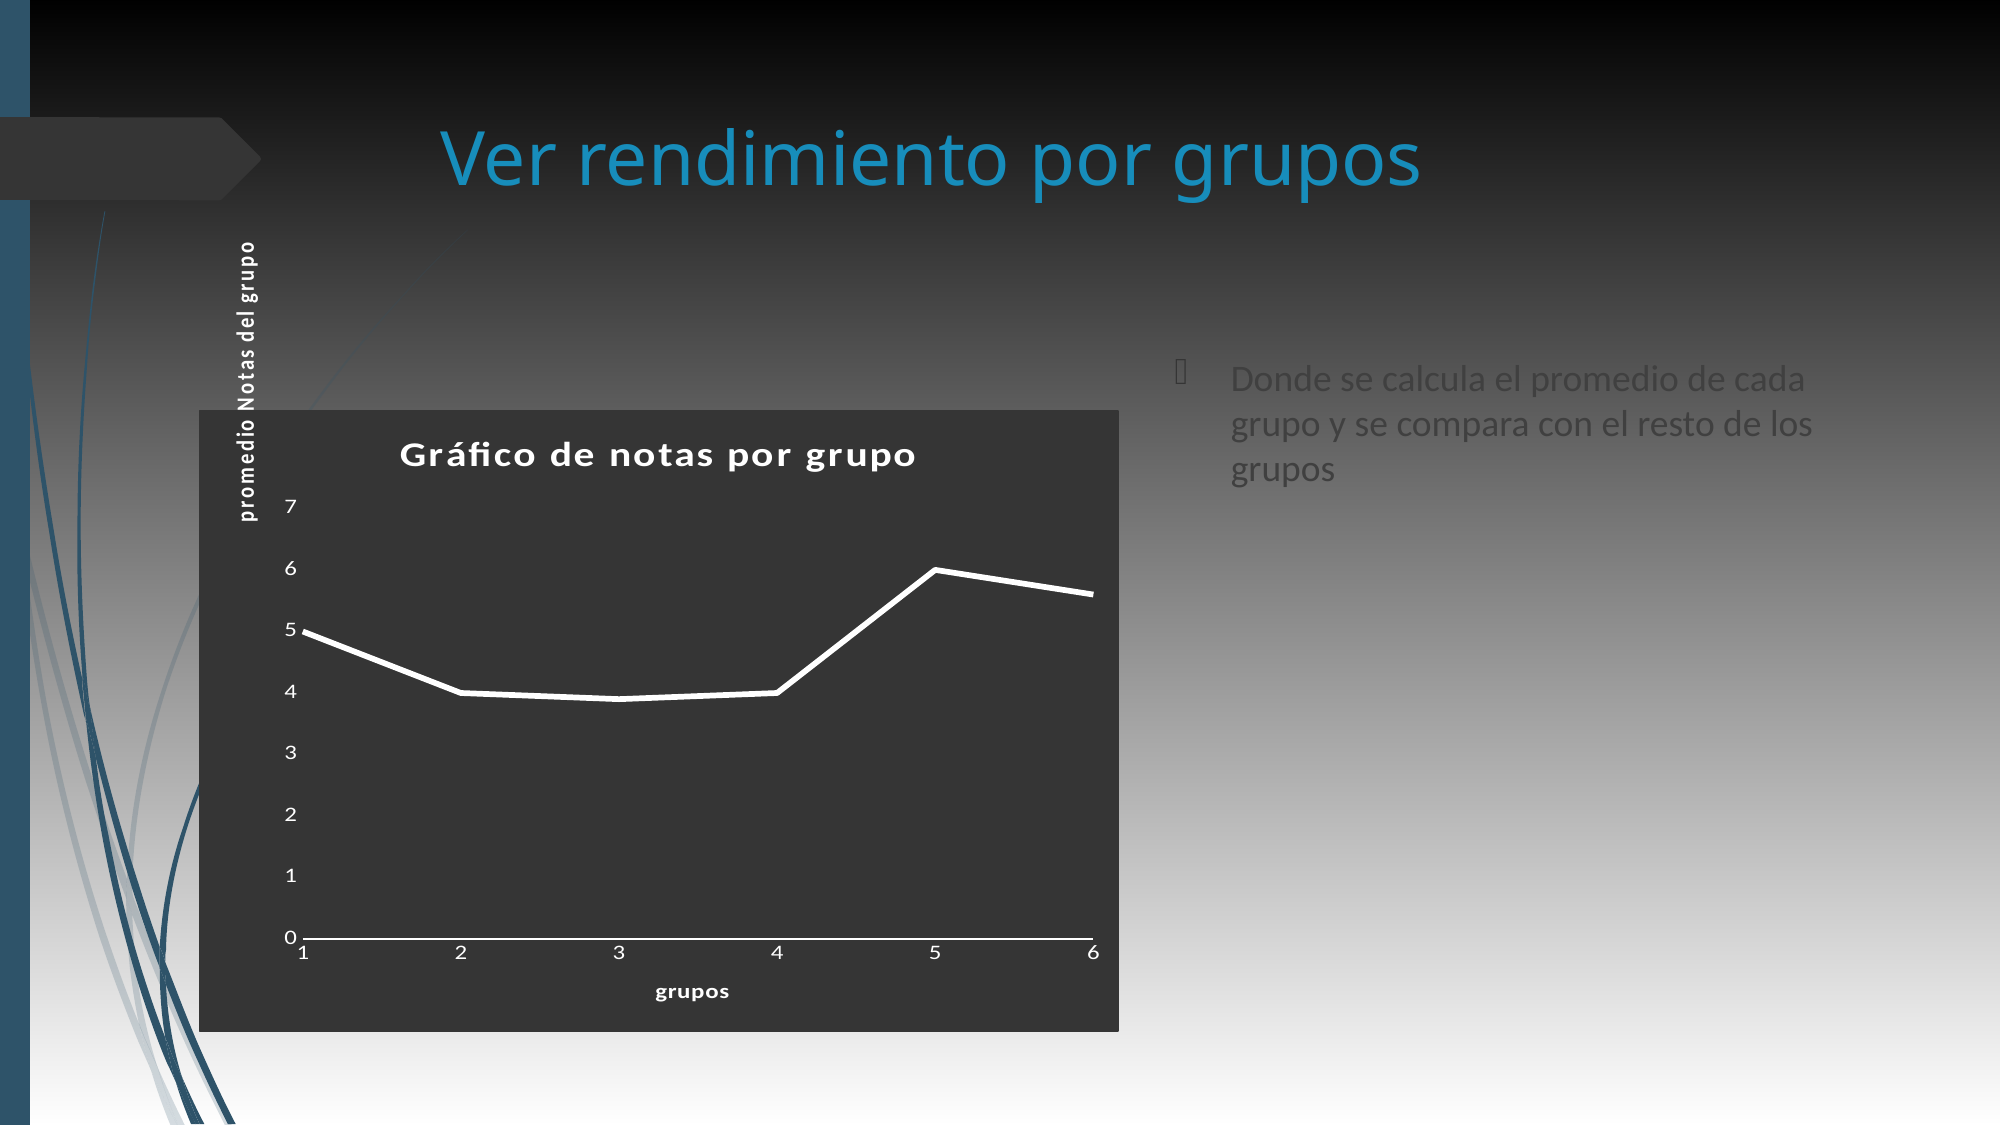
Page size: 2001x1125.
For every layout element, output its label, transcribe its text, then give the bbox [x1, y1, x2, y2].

chart [198, 283, 1119, 1032]
title Ver rendimiento por grupos [425, 102, 1888, 313]
list Donde se calcula el promedio de cada grupo y se compara con el resto de los grupos [1159, 345, 1888, 966]
